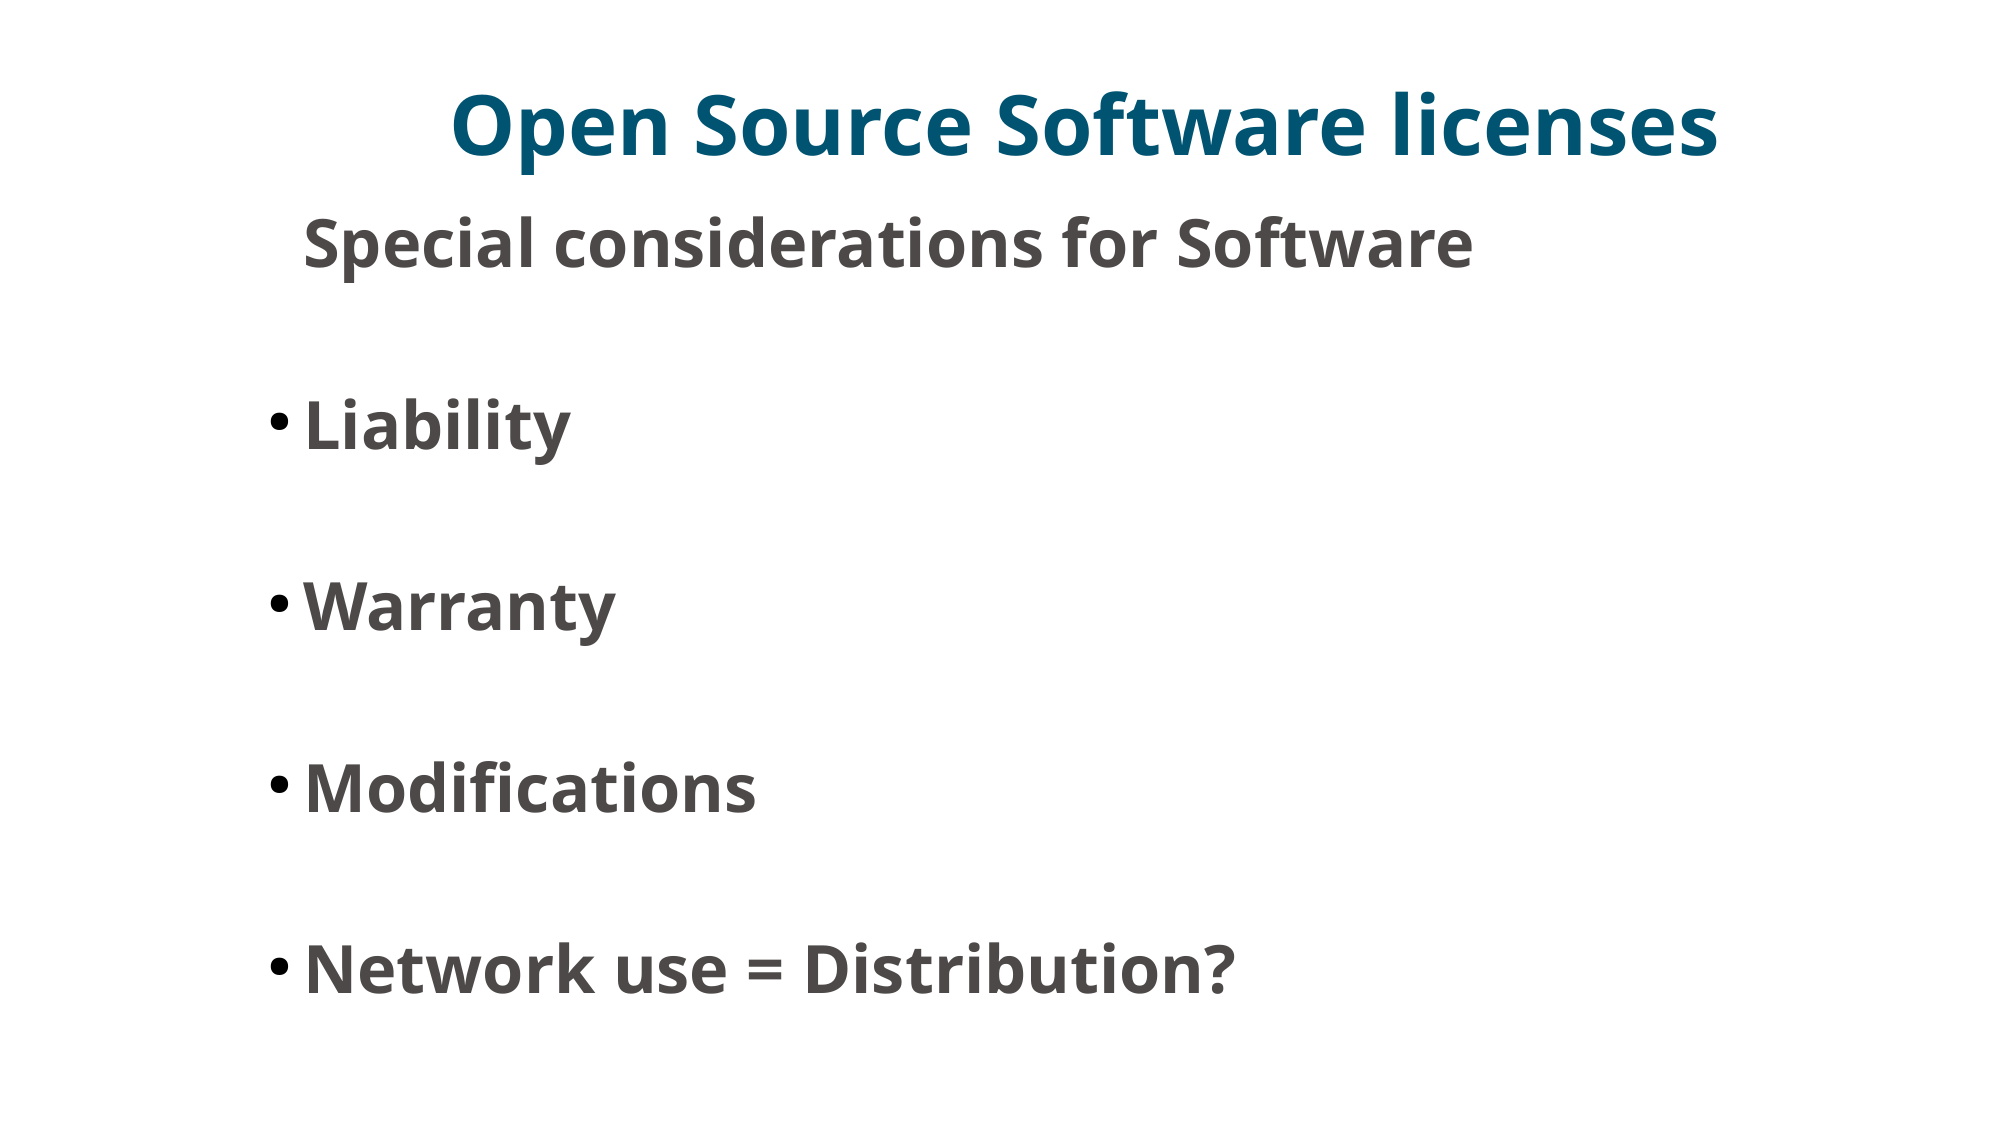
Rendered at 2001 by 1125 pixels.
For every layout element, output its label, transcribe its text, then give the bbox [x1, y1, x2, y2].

text_box Special considerations for Software Liability Warranty Modifications Network use = Distribution? [252, 189, 2000, 1125]
text_box Open Source Software licenses [434, 59, 1566, 189]
